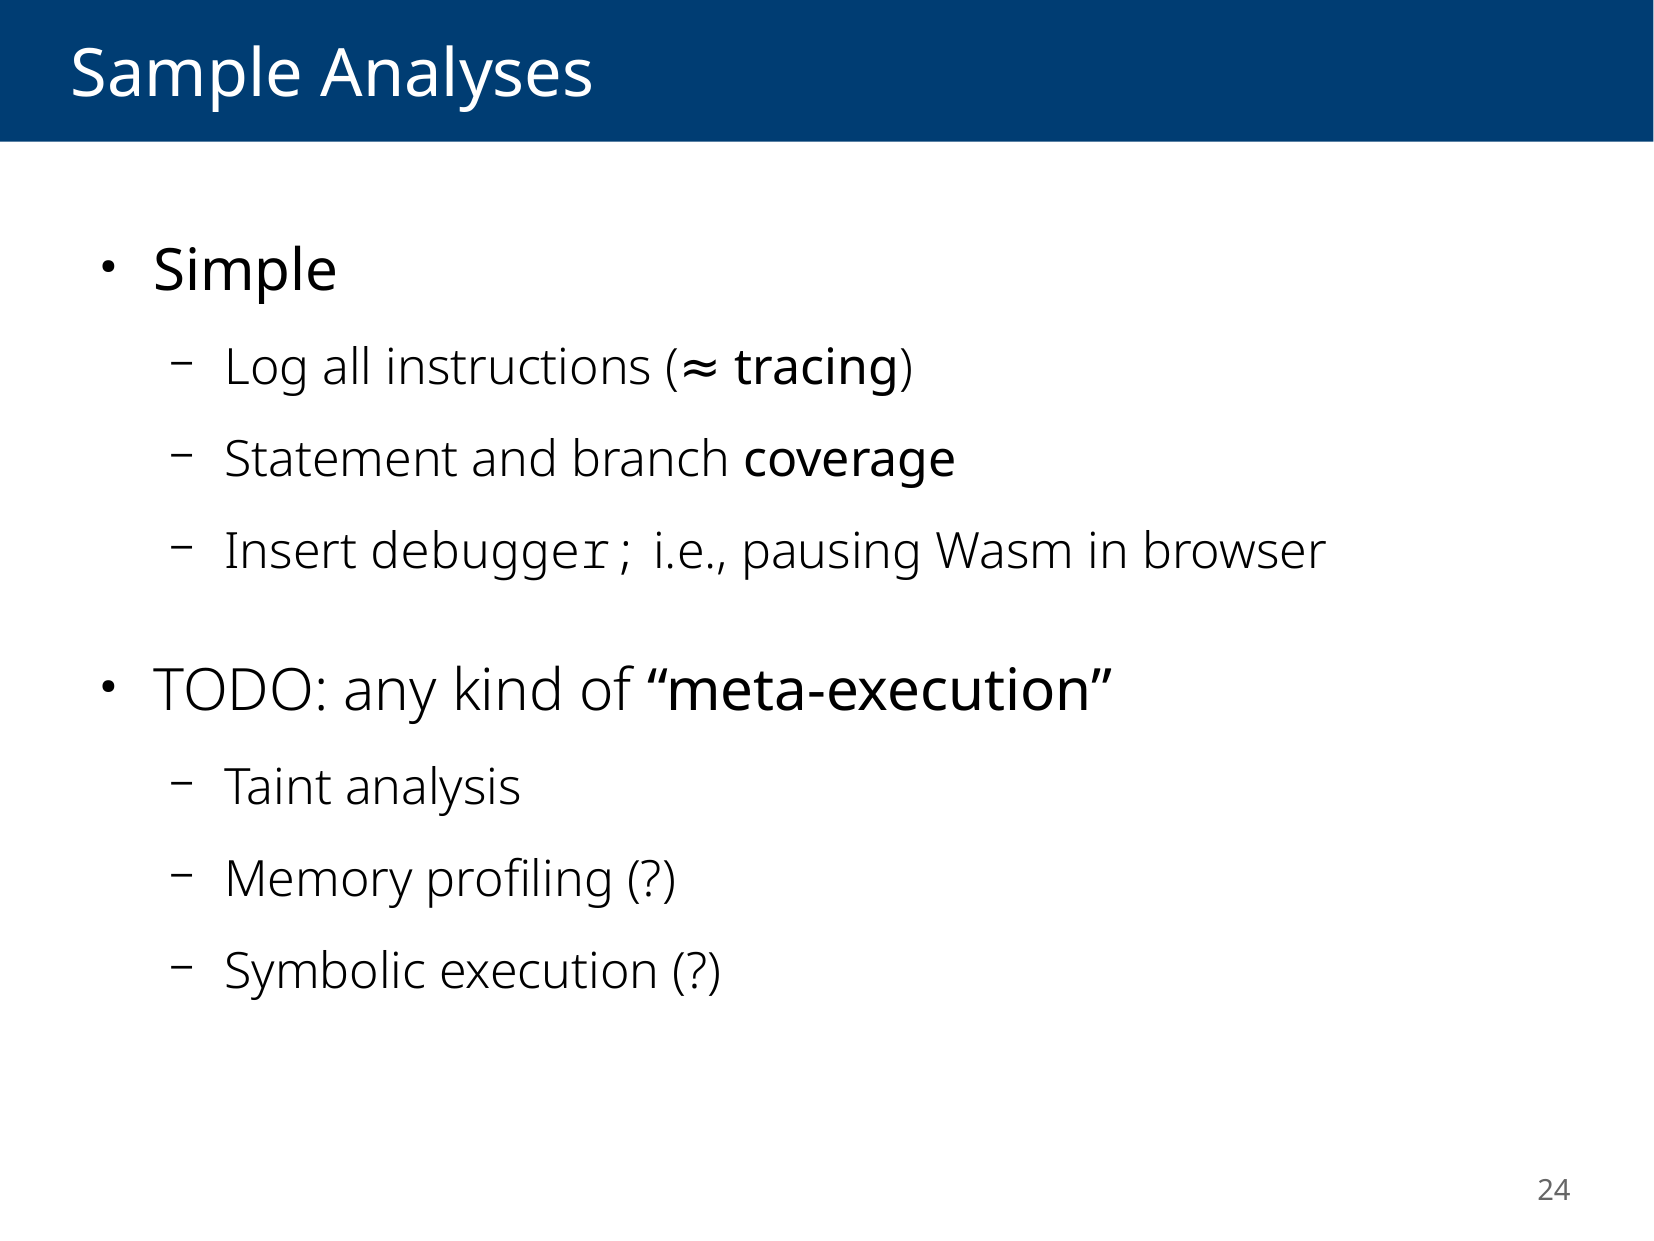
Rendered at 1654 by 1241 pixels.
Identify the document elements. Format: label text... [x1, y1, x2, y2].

list Simple Log all instructions (≈ tracing) Statement and branch coverage Insert debugger; i.e., pausing Wasm in browser TODO: any kind of “meta-execution” Taint analysis Memory profiling (?) Symbolic execution (?) [82, 212, 1571, 1111]
title Sample Analyses [0, 0, 1654, 142]
